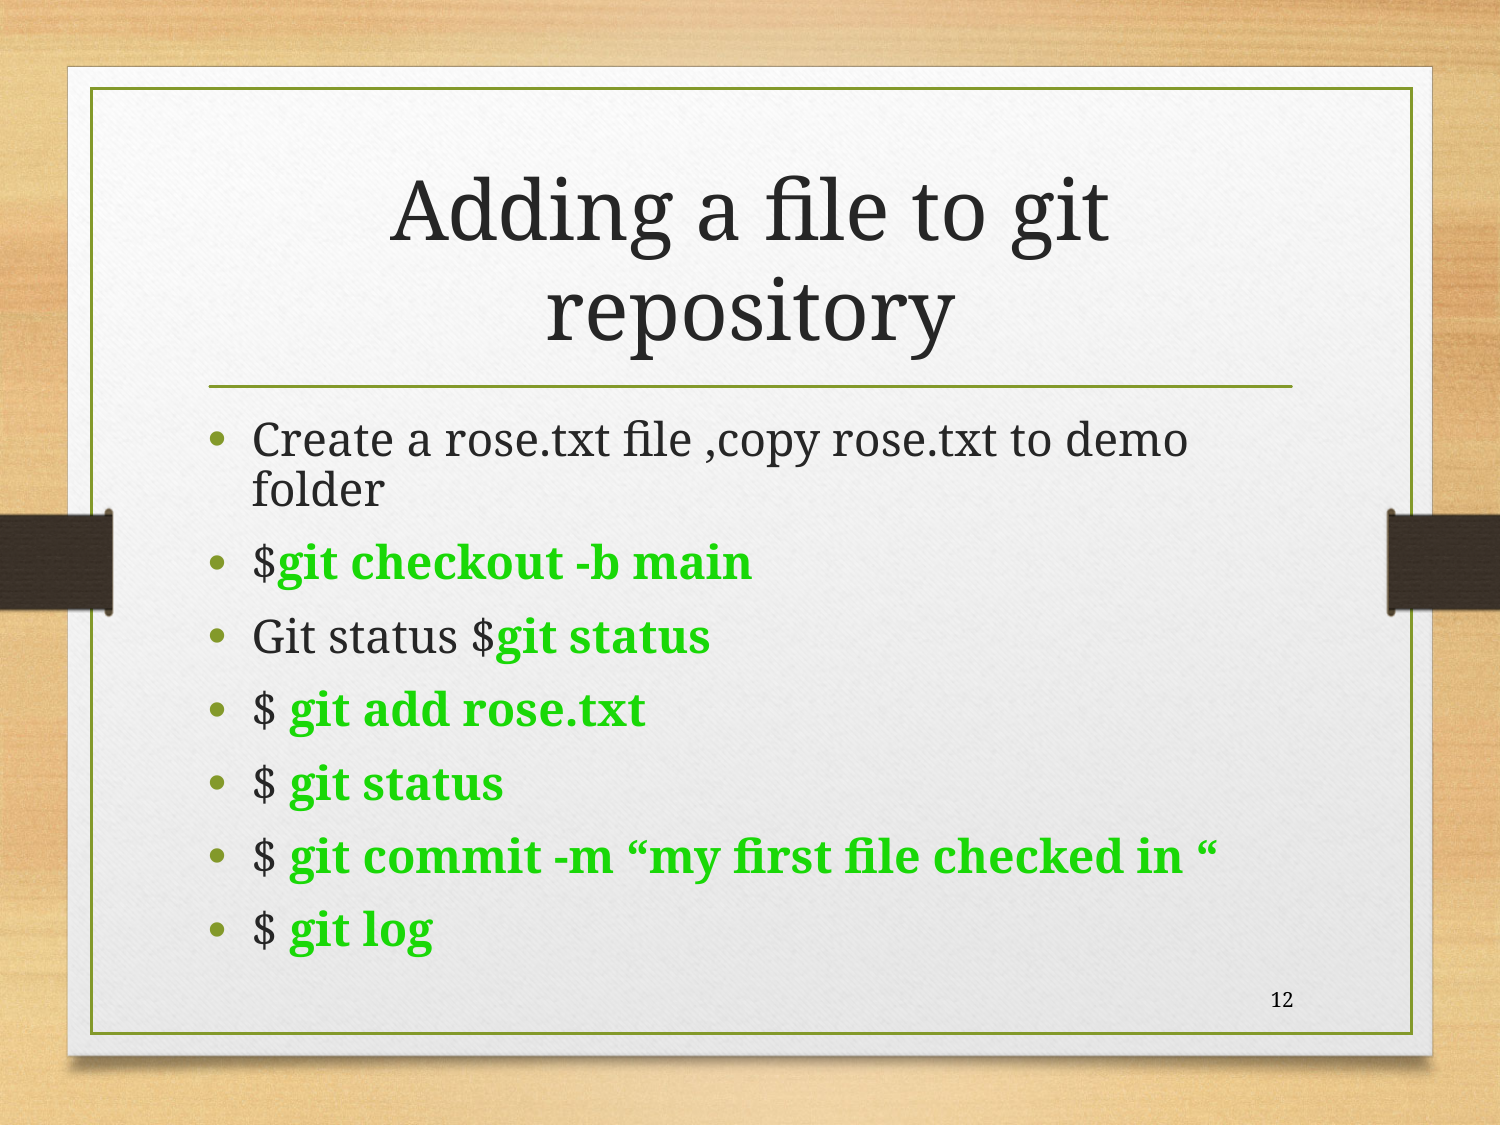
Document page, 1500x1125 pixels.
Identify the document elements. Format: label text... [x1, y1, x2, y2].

title Adding a file to git repository [192, 150, 1309, 365]
picture [0, 0, 1500, 1125]
list Create a rose.txt file ,copy rose.txt to demo folder $git checkout -b main Git status $git status $ git add rose.txt $ git status $ git commit -m “my first file checked in “ $ git log [192, 408, 1309, 974]
text_box <number> [1243, 977, 1309, 1024]
